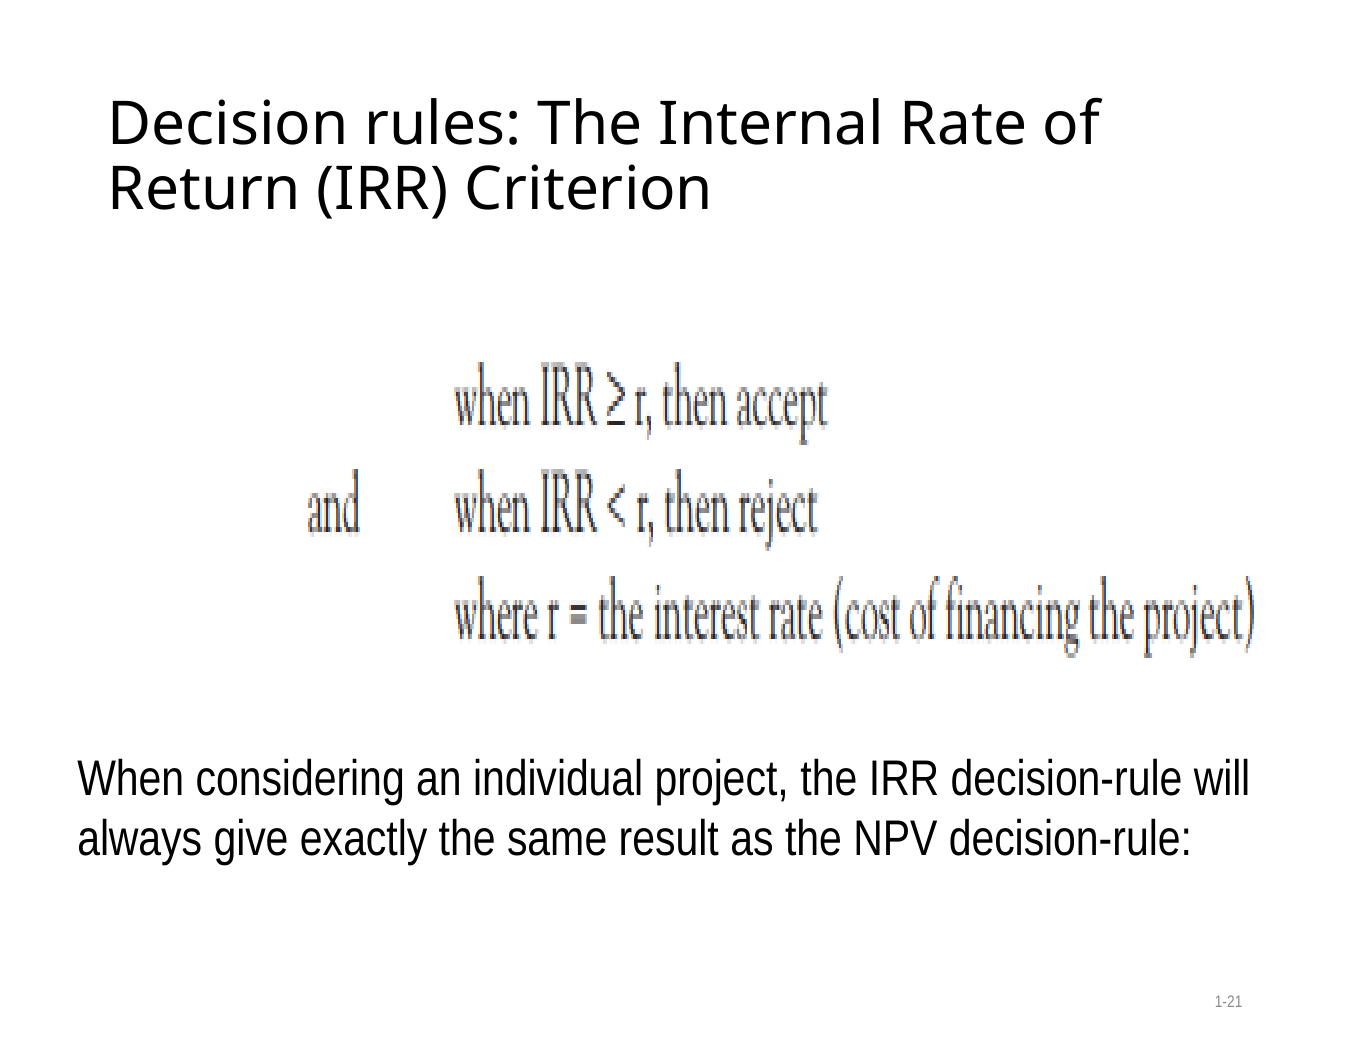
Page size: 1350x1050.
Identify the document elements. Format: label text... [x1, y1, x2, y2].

title Decision rules: The Internal Rate of Return (IRR) Criterion [92, 55, 1258, 259]
picture [125, 237, 1288, 707]
text_box 1-<number> [953, 973, 1258, 1030]
text_box When considering an individual project, the IRR decision-rule will always give exactly the same result as the NPV decision-rule: [62, 737, 1288, 873]
